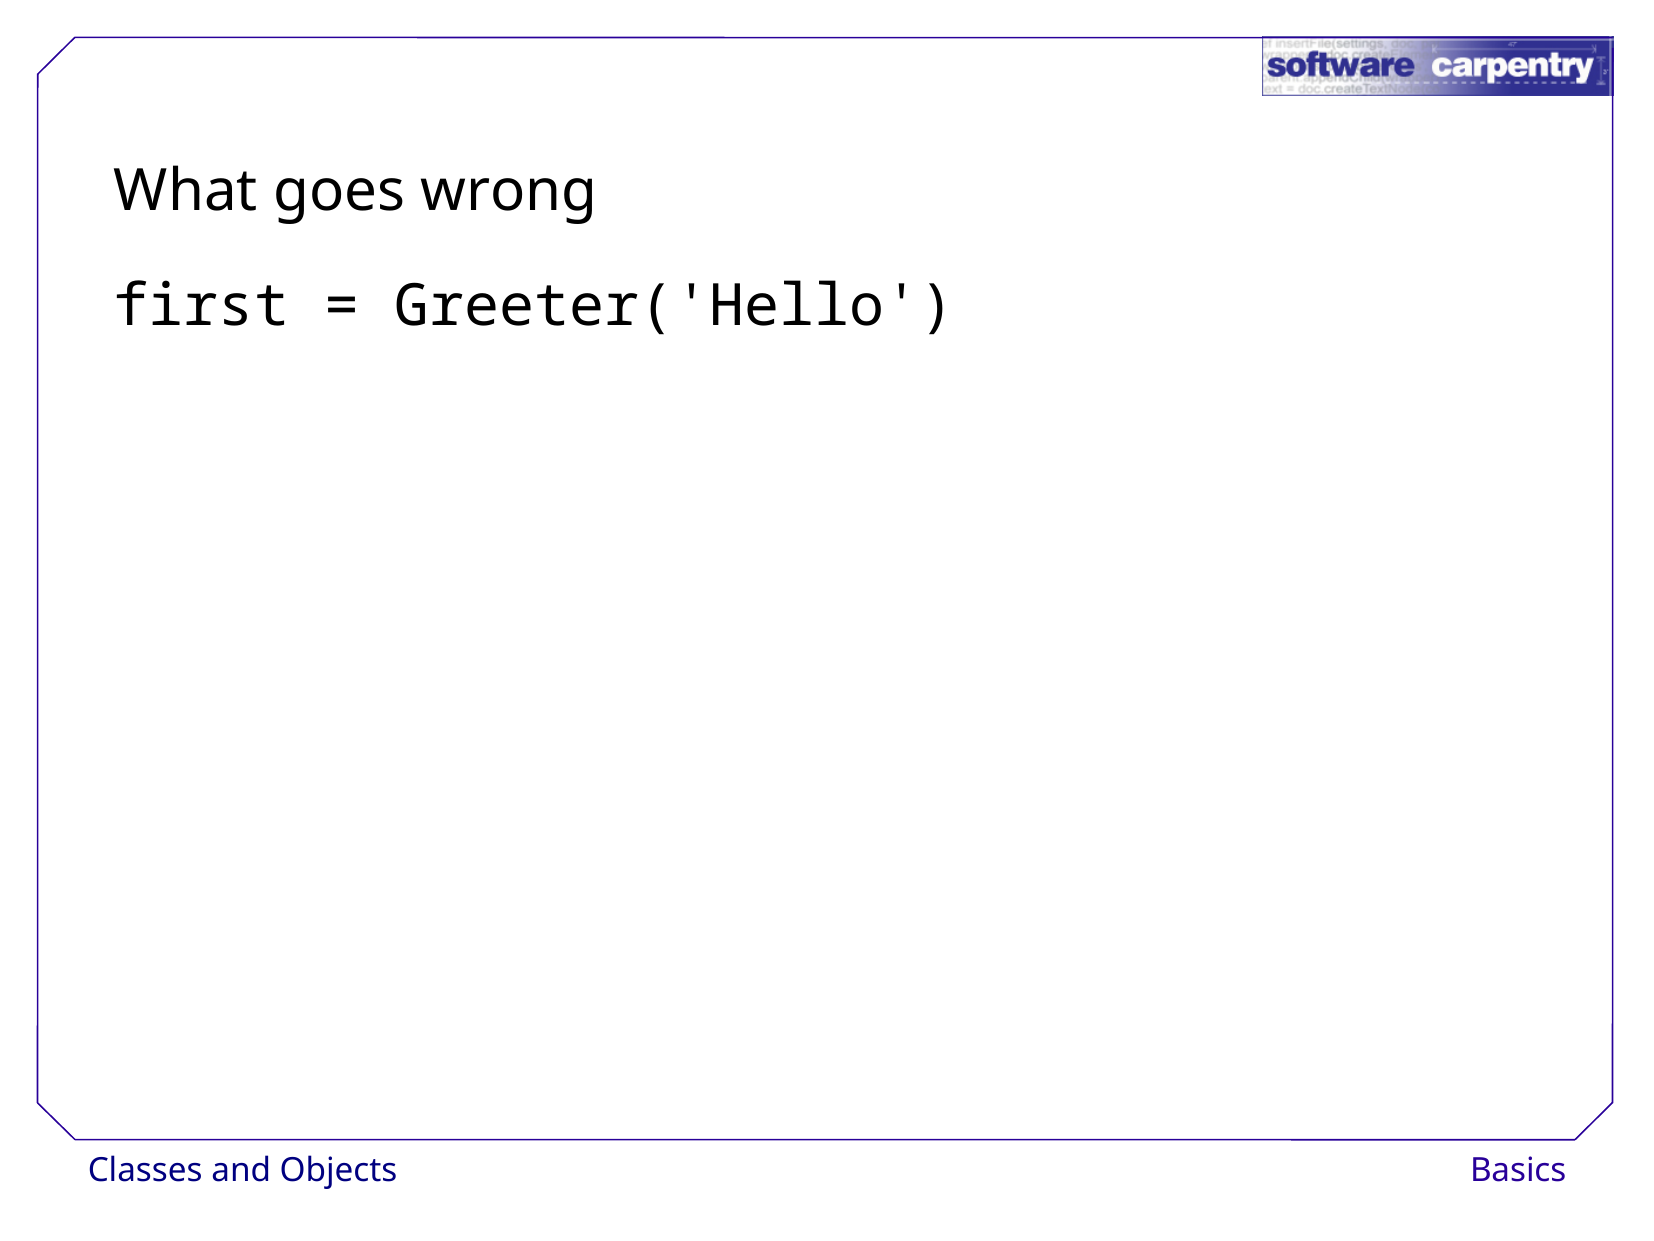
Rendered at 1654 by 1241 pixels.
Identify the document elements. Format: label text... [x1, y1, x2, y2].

text_box first = Greeter('Hello') [99, 241, 1517, 345]
picture [1262, 36, 1614, 96]
text_box What goes wrong [99, 109, 1517, 231]
